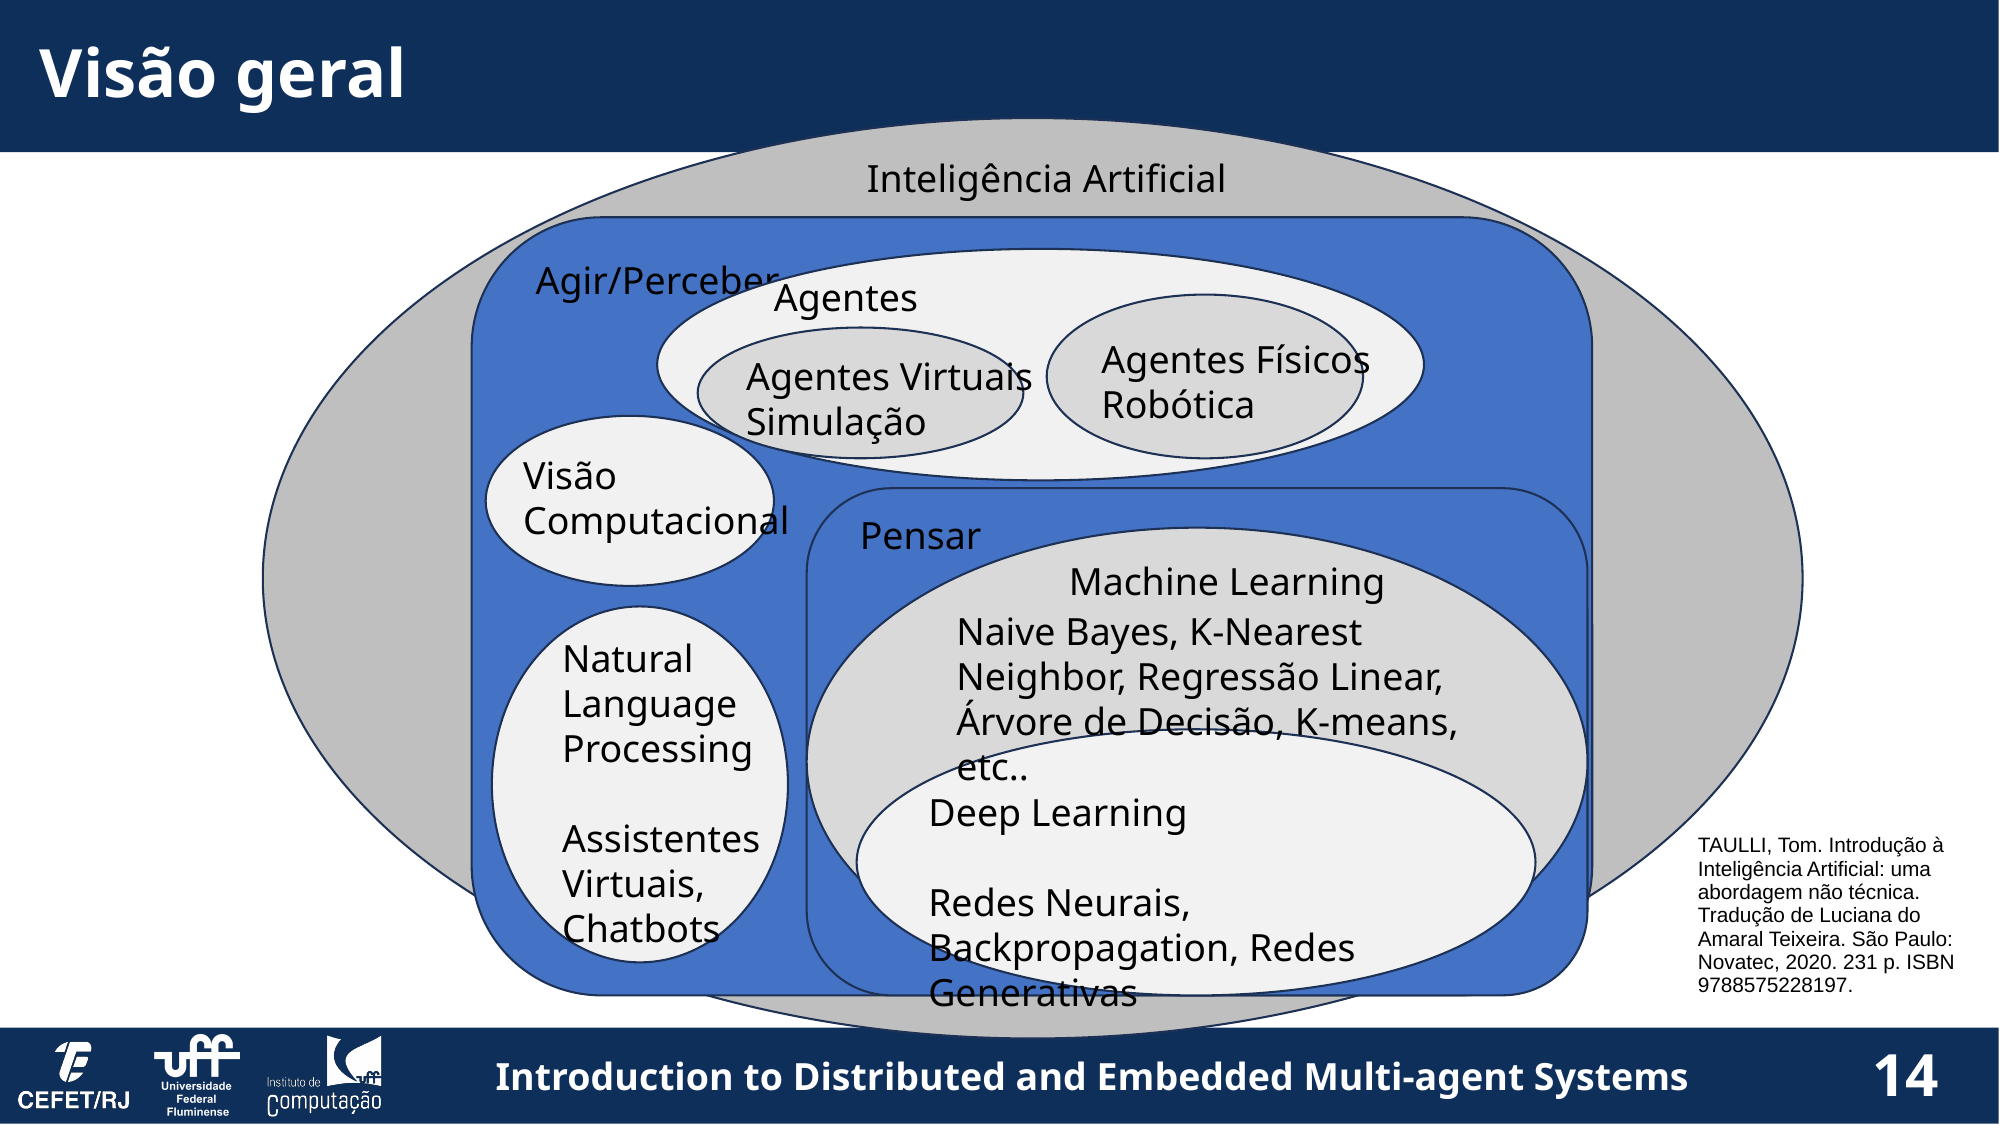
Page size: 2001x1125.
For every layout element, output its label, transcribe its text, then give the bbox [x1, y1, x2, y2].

text_box [262, 118, 1803, 897]
text_box Natural Language Processing Assistentes Virtuais, Chatbots [547, 627, 807, 958]
text_box [913, 488, 1588, 996]
text_box [522, 415, 738, 444]
picture [18, 1021, 129, 1125]
picture [153, 1033, 241, 1121]
text_box Naive Bayes, K-Nearest Neighbor, Regressão Linear, Árvore de Decisão, K-means, etc.. [941, 600, 1533, 796]
text_box Visão geral [25, 23, 1999, 119]
text_box Agir/Perceber [520, 249, 925, 310]
text_box PensarPensar [471, 217, 1593, 996]
text_box Inteligência Artificial [844, 147, 1249, 208]
text_box [512, 550, 748, 586]
text_box Visão Computacional [508, 444, 913, 550]
text_box Deep Learning Redes Neurais, Backpropagation, Redes Generativas [913, 781, 1491, 1022]
text_box [491, 645, 547, 923]
text_box Pensar [844, 504, 1249, 565]
text_box [485, 455, 508, 547]
picture [265, 1033, 383, 1117]
text_box ​Agentes Virtuais Simulação​ [730, 345, 1135, 451]
text_box [913, 434, 1348, 481]
text_box Machine Learning [1053, 550, 1458, 600]
text_box [657, 248, 1405, 433]
text_box [607, 958, 673, 963]
text_box Agentes Físicos Robótica [1086, 328, 1491, 434]
text_box [570, 606, 710, 627]
text_box Agentes [759, 266, 1212, 327]
text_box [709, 550, 1237, 1039]
text_box TAULLI, Tom. Introdução à Inteligência Artificial: uma abordagem não técnica. Tradução de Luciana do Amaral Teixeira. São Paulo: Novatec, 2020. 231 p. ISBN 9788575228197. [1683, 826, 1987, 1005]
